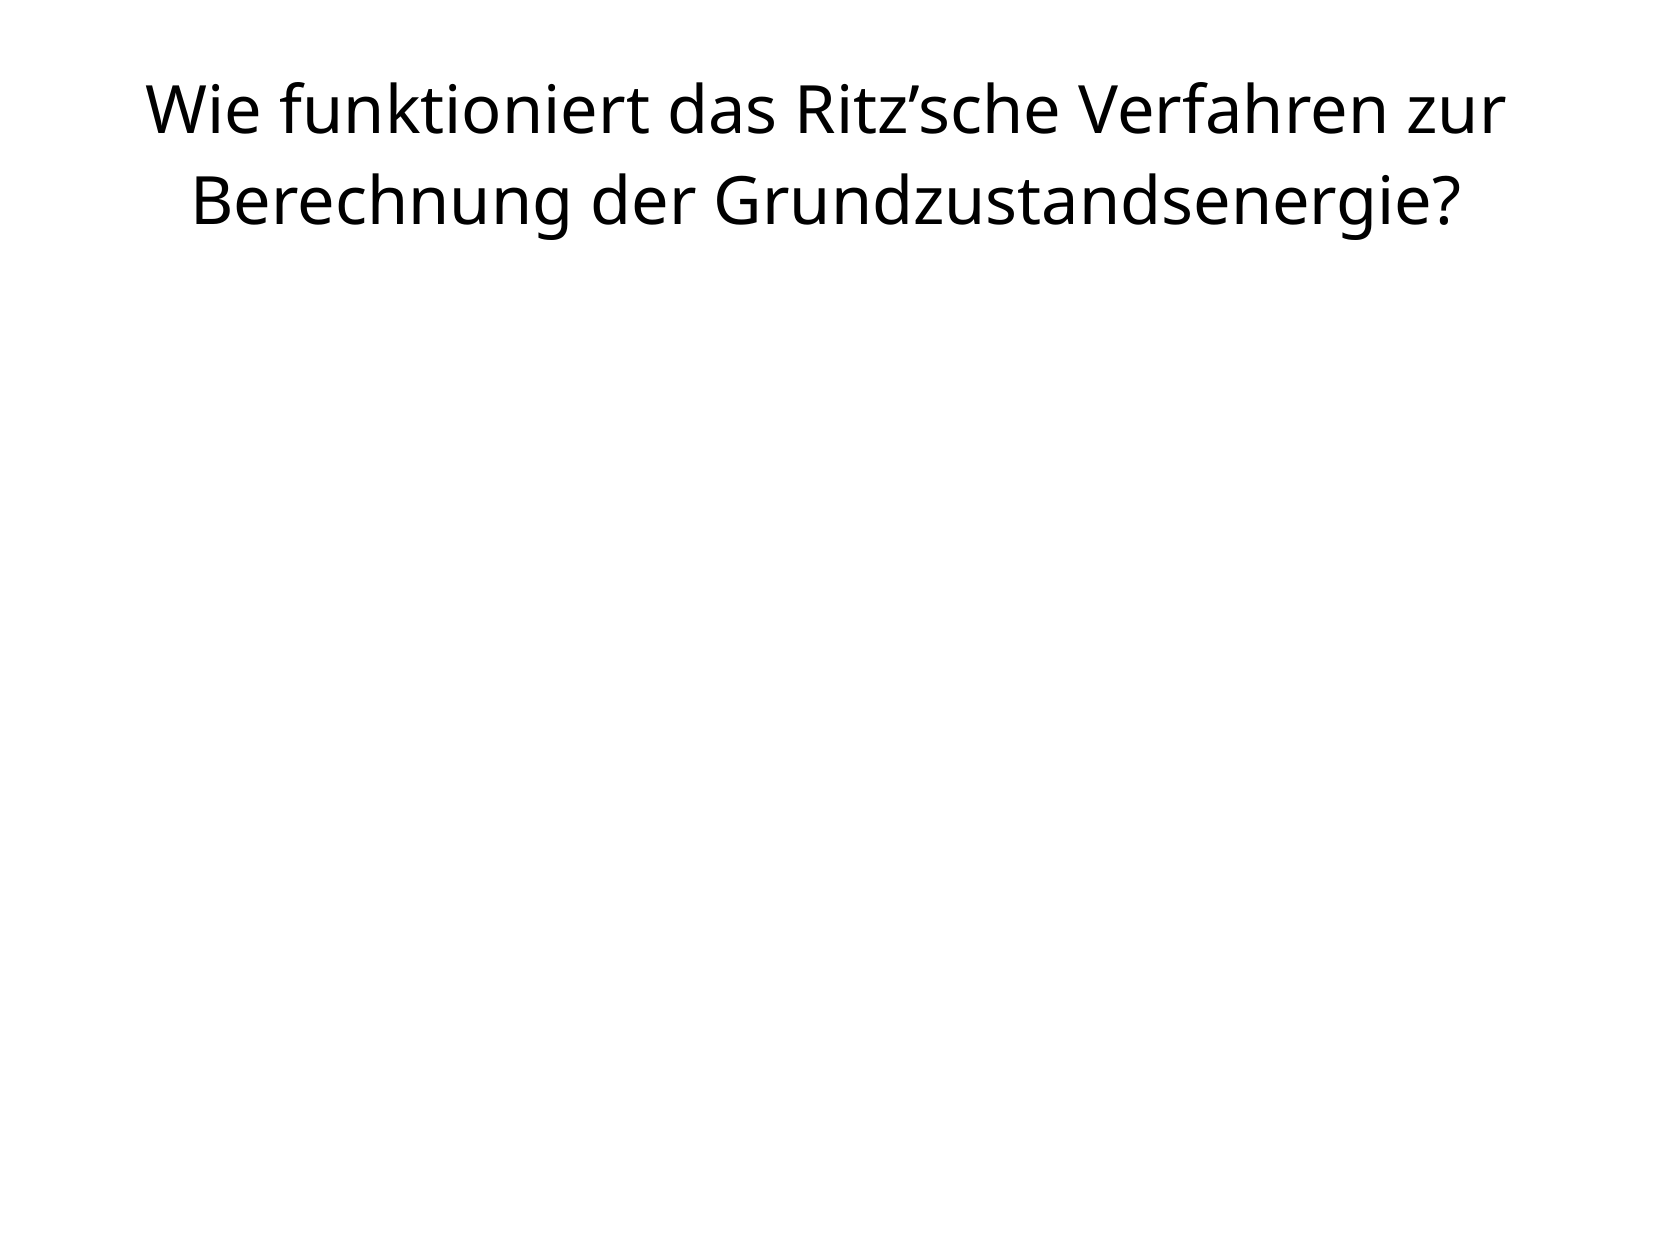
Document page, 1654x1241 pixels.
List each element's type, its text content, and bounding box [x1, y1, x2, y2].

title Wie funktioniert das Ritz’sche Verfahren zur Berechnung der Grundzustandsenergie? [82, 49, 1571, 257]
